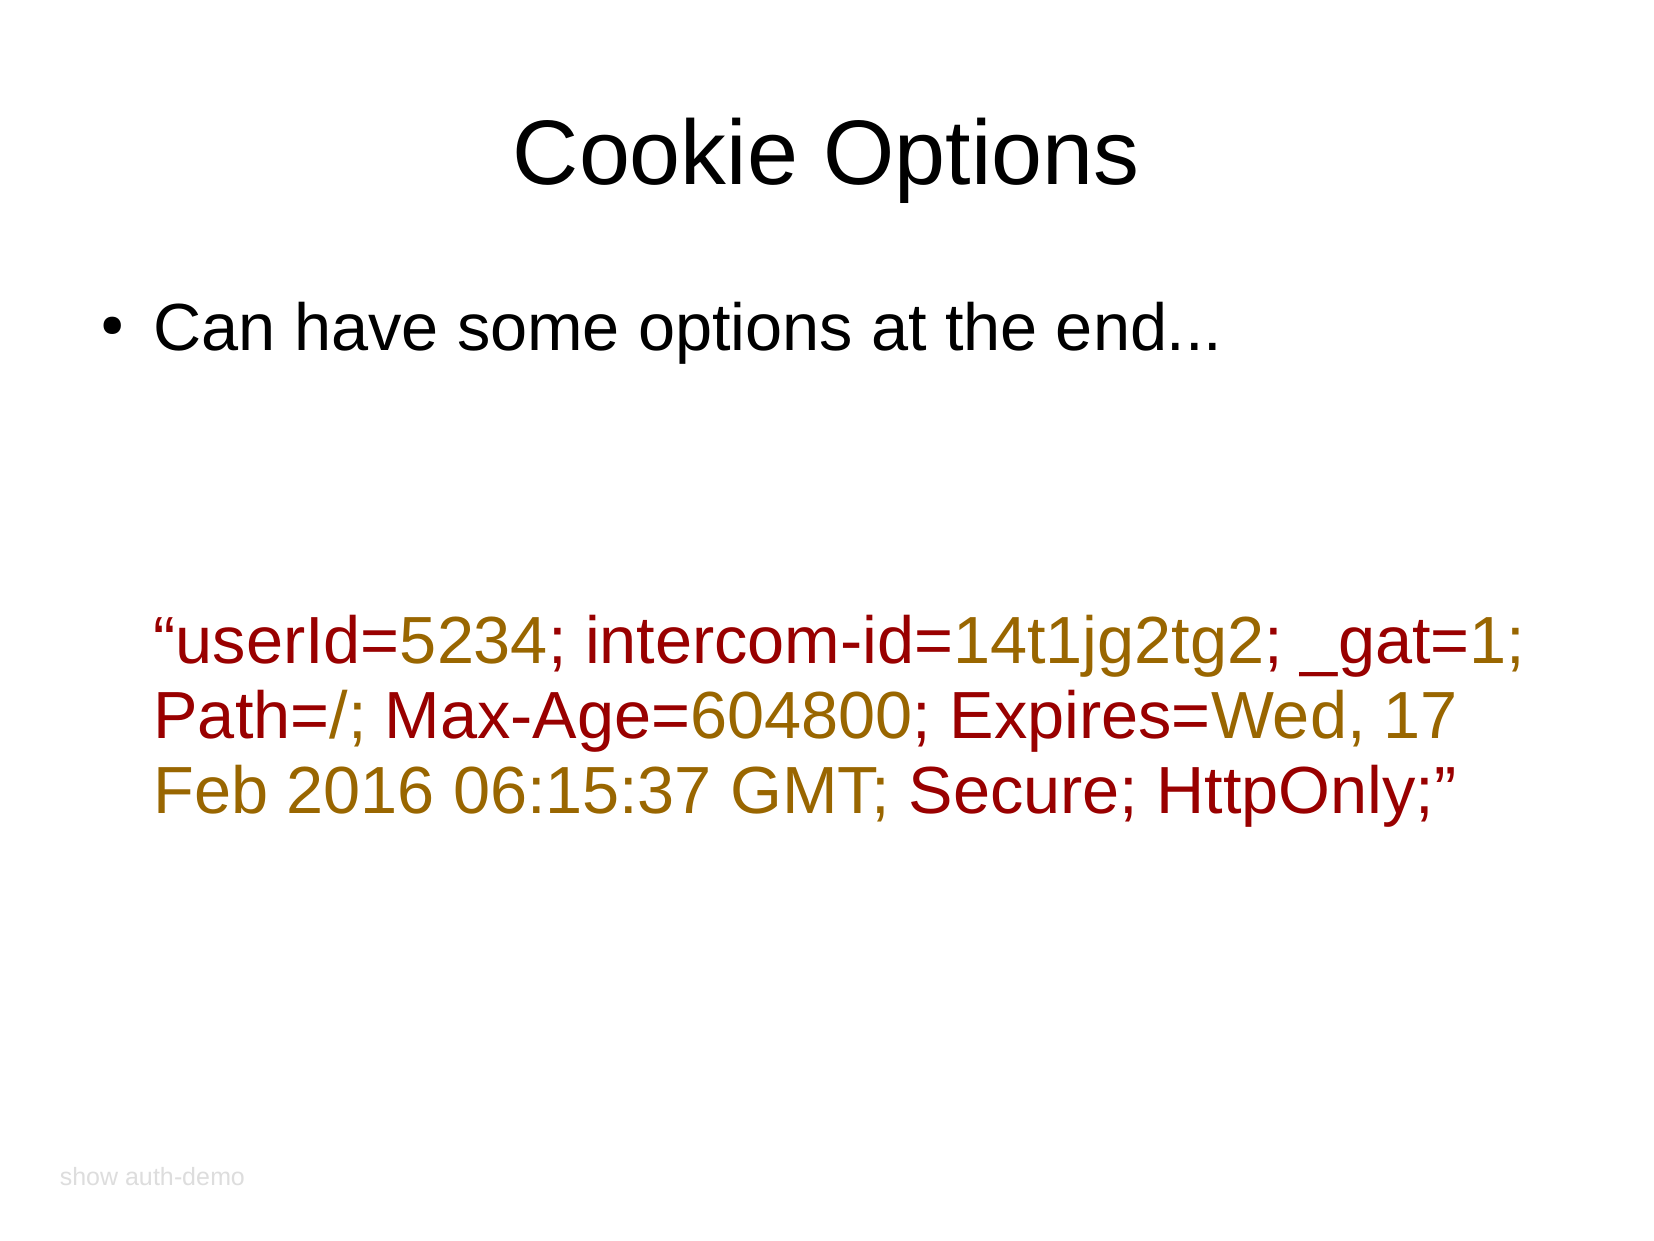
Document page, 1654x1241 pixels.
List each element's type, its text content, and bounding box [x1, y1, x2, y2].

title Cookie Options [82, 49, 1571, 257]
list Can have some options at the end... “userId=5234; intercom-id=14t1jg2tg2; _gat=1; Path=/; Max-Age=604800; Expires=Wed, 17 Feb 2016 06:15:37 GMT; Secure; HttpOnly;” [82, 290, 1571, 1010]
text_box show auth-demo [45, 1155, 261, 1199]
